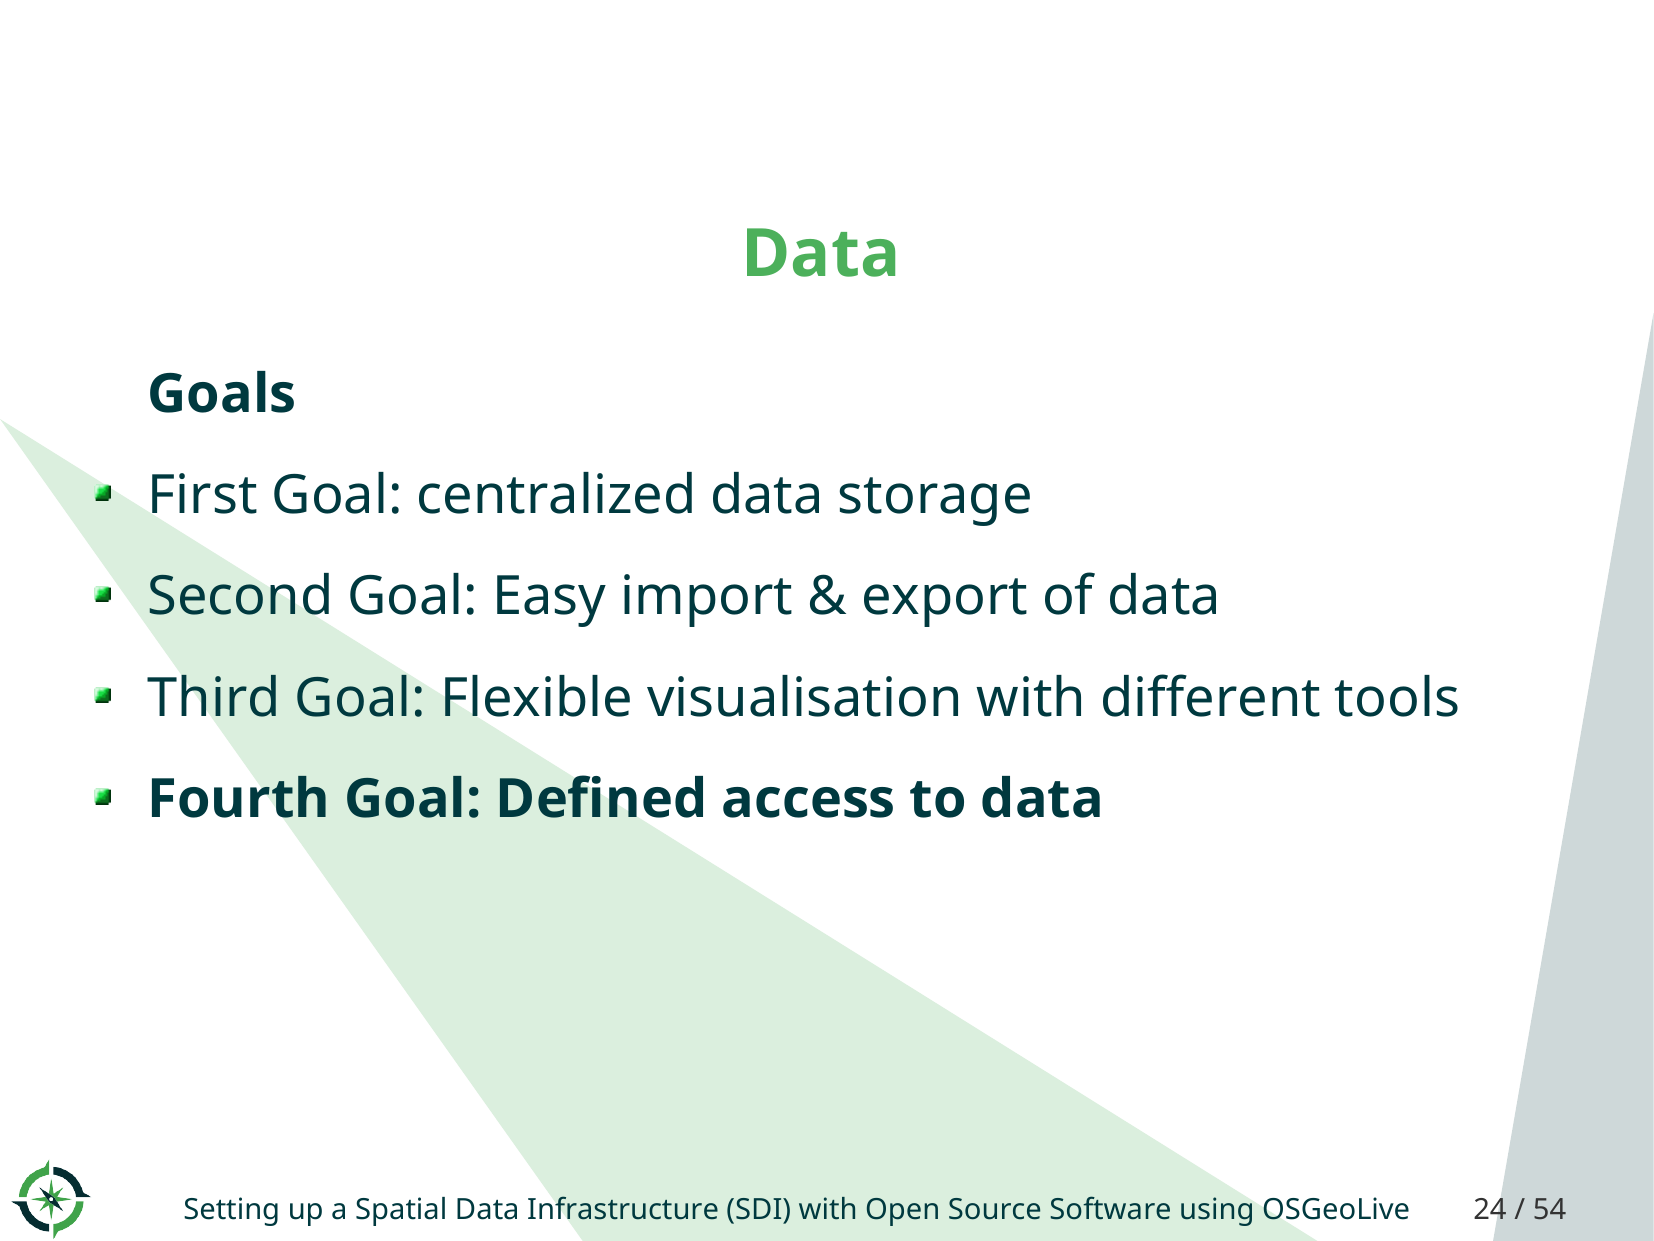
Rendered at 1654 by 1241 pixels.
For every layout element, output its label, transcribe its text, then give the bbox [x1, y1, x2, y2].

picture [10, 1158, 92, 1240]
title Data [76, 177, 1565, 325]
list Goals First Goal: centralized data storage Second Goal: Easy import & export of data Third Goal: Flexible visualisation with different tools Fourth Goal: Defined access to data [76, 354, 1565, 1205]
